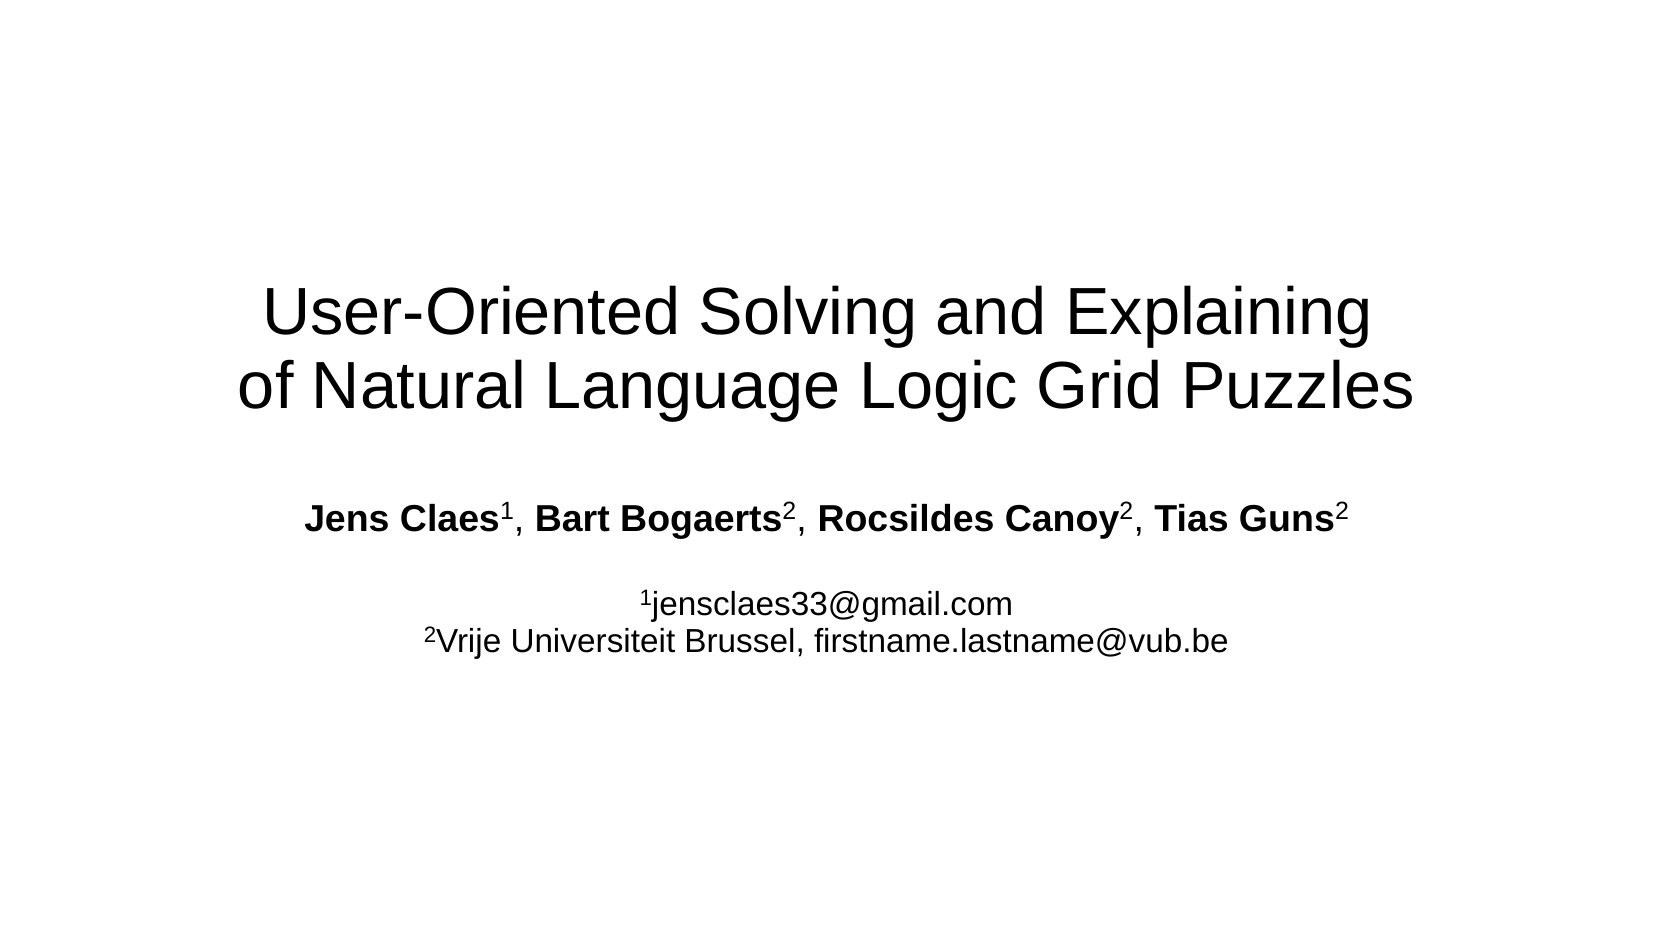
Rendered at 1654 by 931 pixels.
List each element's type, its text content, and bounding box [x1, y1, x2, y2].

text_box User-Oriented Solving and Explaining of Natural Language Logic Grid Puzzles Jens Claes1, Bart Bogaerts2, Rocsildes Canoy2, Tias Guns2 1jensclaes33@gmail.com 2Vrije Universiteit Brussel, firstname.lastname@vub.be [82, 105, 1571, 826]
